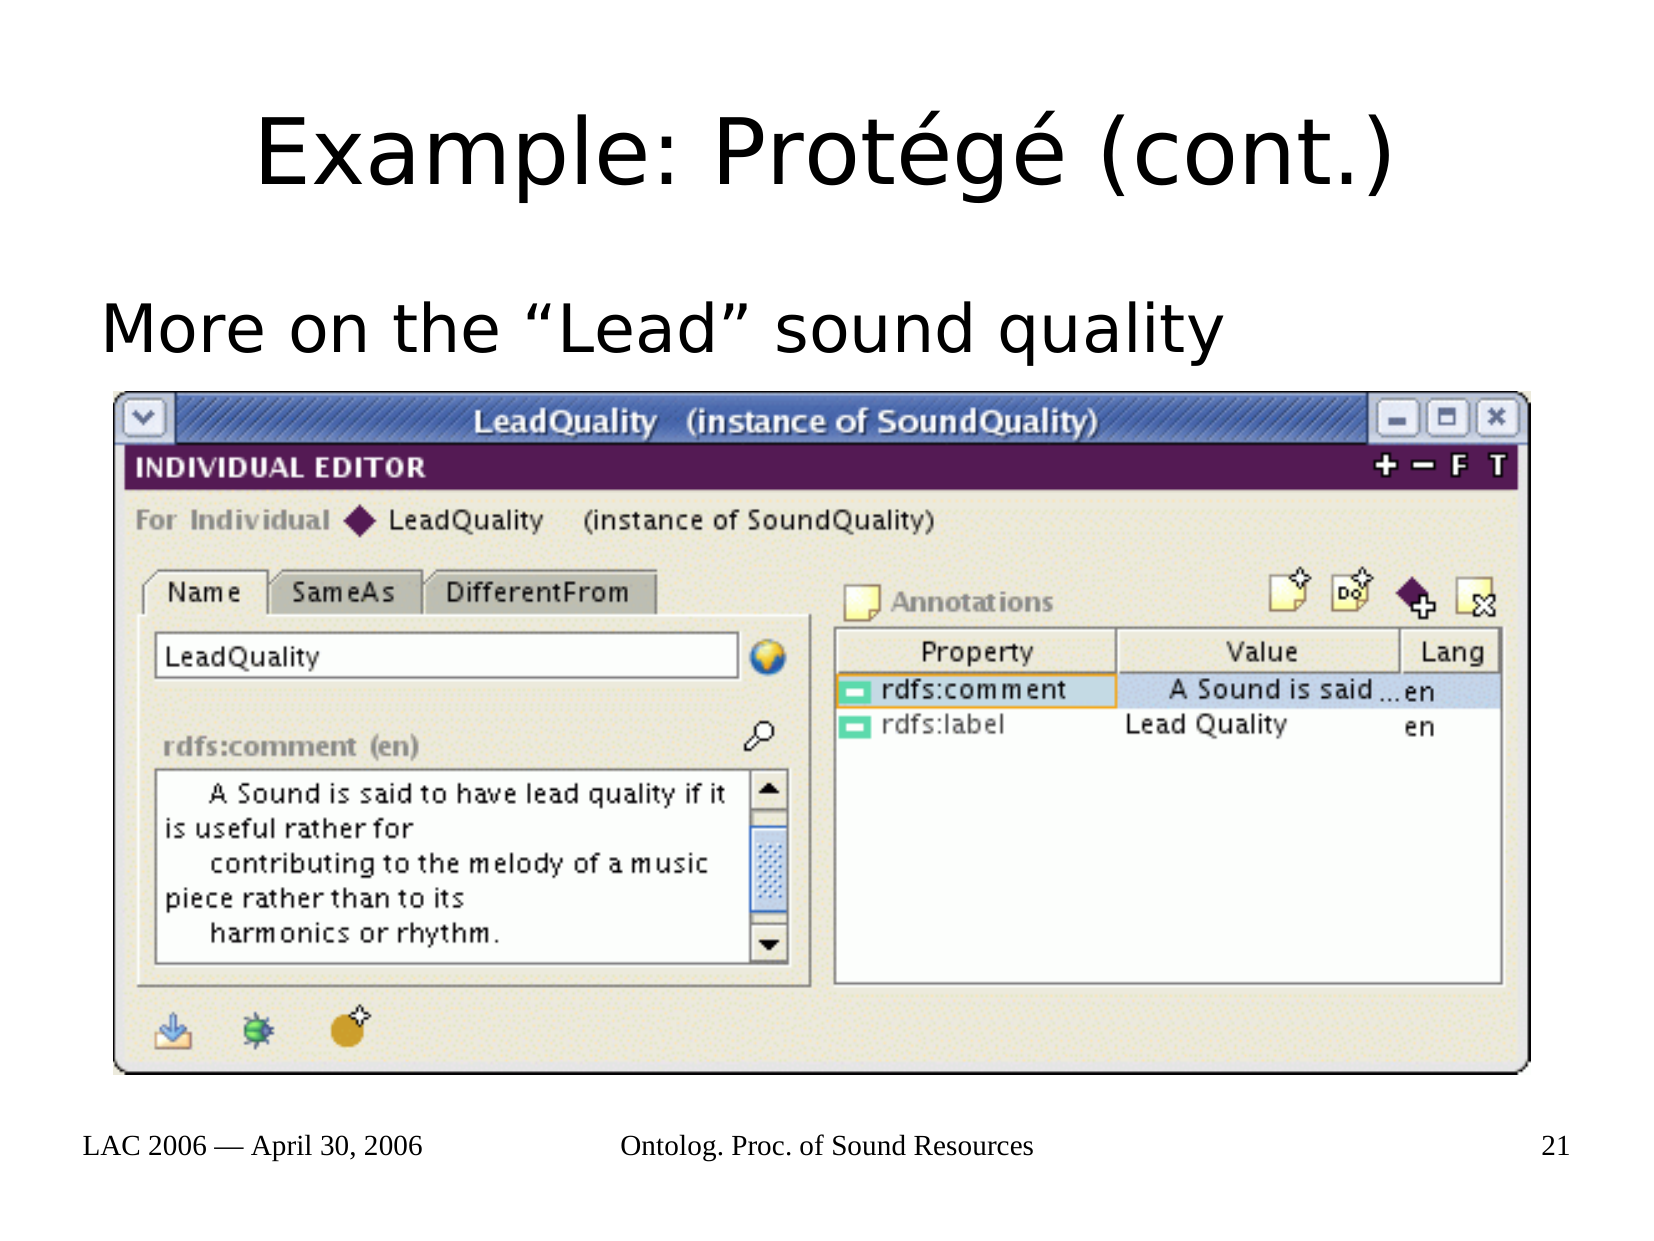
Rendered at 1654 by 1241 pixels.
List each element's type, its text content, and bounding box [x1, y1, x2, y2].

title Example: Protégé (cont.) [82, 49, 1571, 257]
picture [113, 391, 1531, 1075]
list More on the “Lead” sound quality [82, 290, 1571, 1109]
